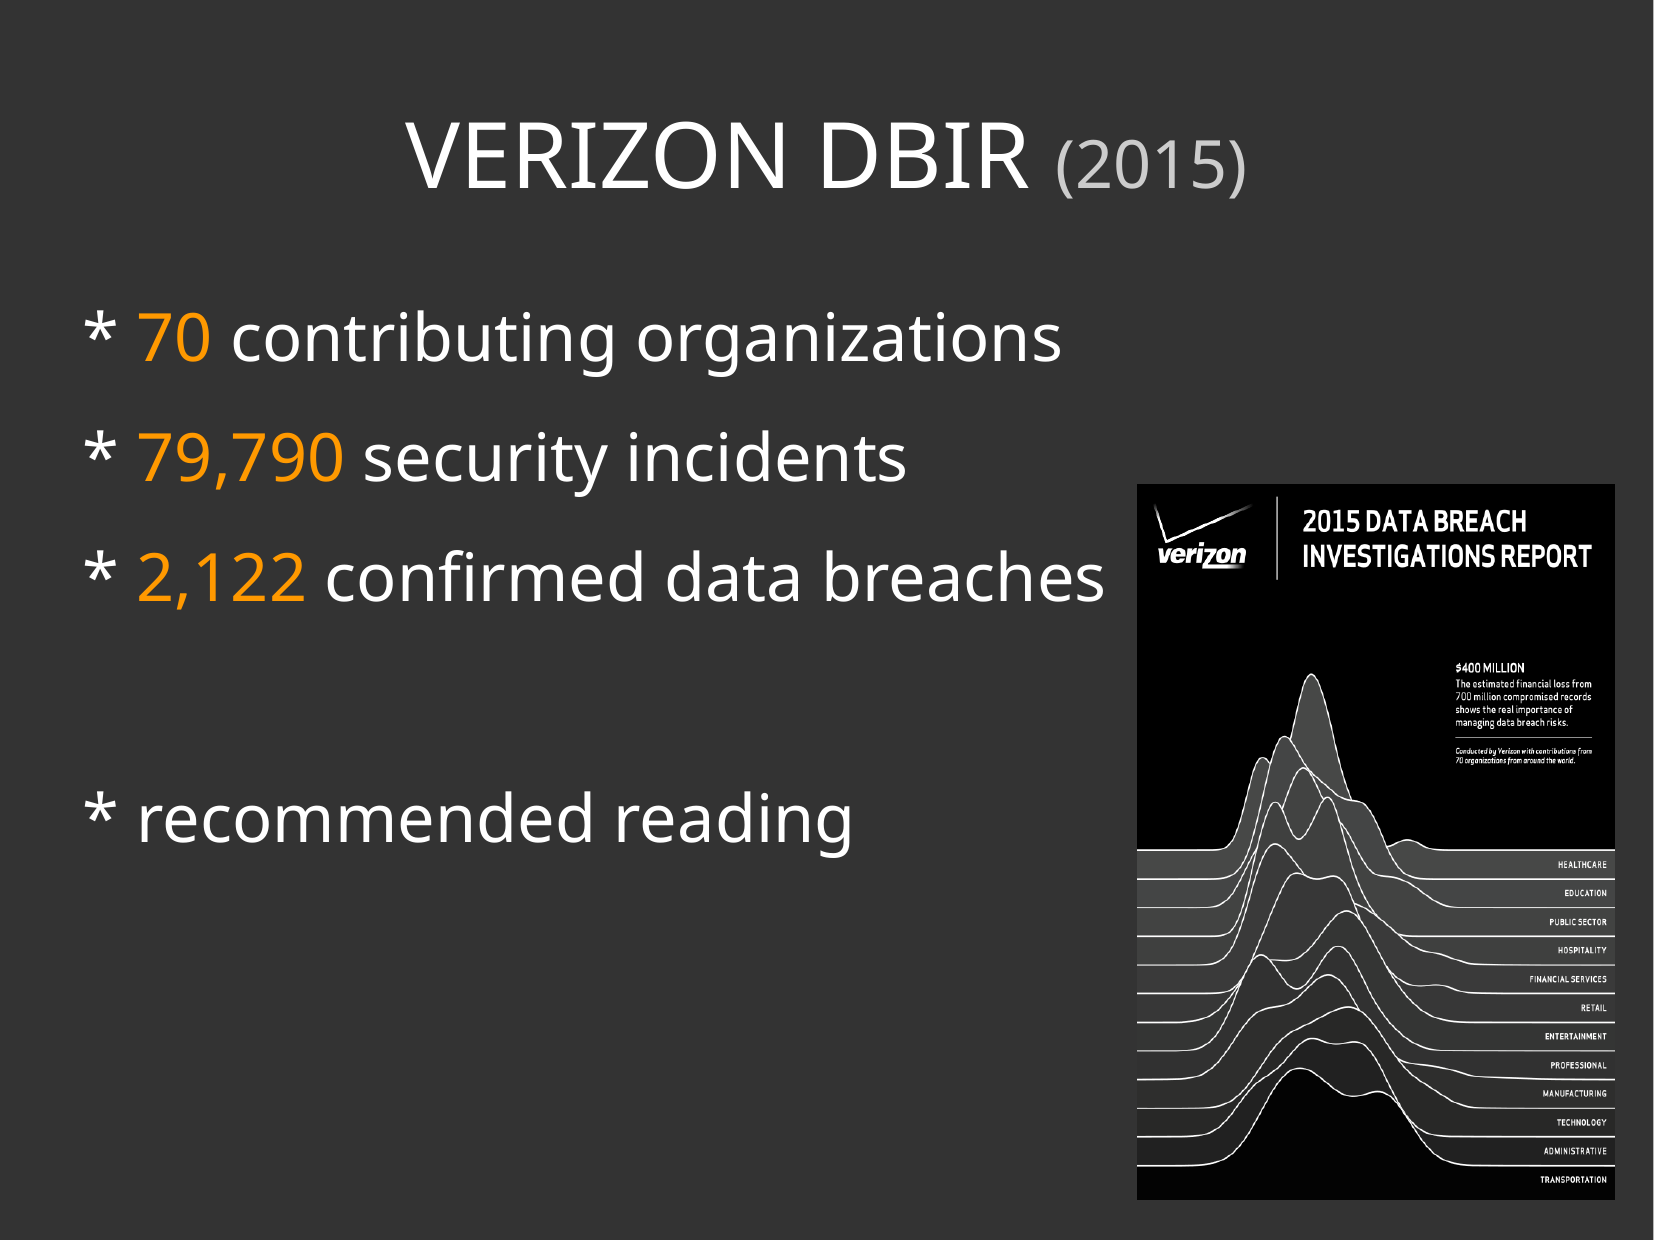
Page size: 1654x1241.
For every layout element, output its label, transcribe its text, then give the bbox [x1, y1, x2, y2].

title VERIZON DBIR (2015) [82, 49, 1571, 257]
picture [1137, 484, 1615, 1200]
list * 70 contributing organizations * 79,790 security incidents * 2,122 confirmed data breaches * recommended reading [82, 290, 1571, 1010]
